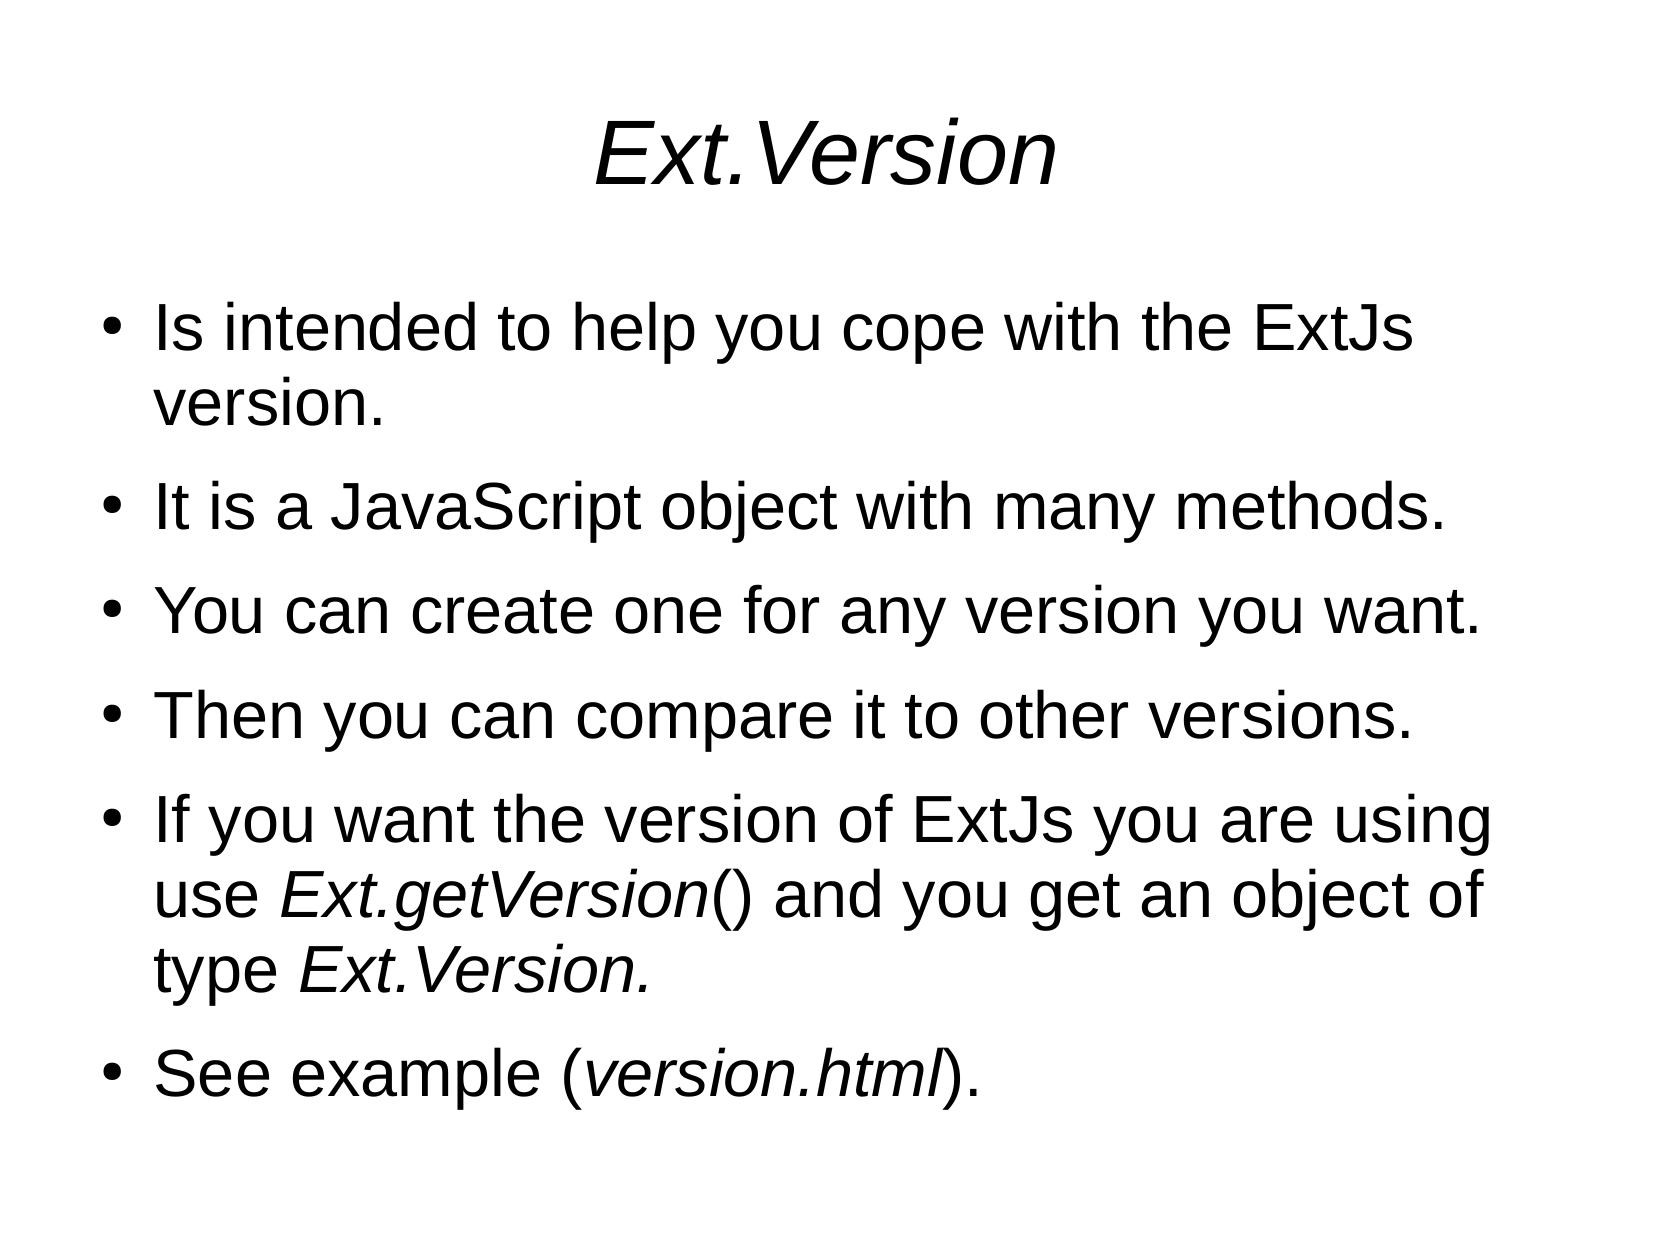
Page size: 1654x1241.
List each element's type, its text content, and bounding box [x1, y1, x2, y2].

list Is intended to help you cope with the ExtJs version. It is a JavaScript object with many methods. You can create one for any version you want. Then you can compare it to other versions. If you want the version of ExtJs you are using use Ext.getVersion() and you get an object of type Ext.Version. See example (version.html). [82, 290, 1538, 1186]
title Ext.Version [82, 49, 1571, 257]
